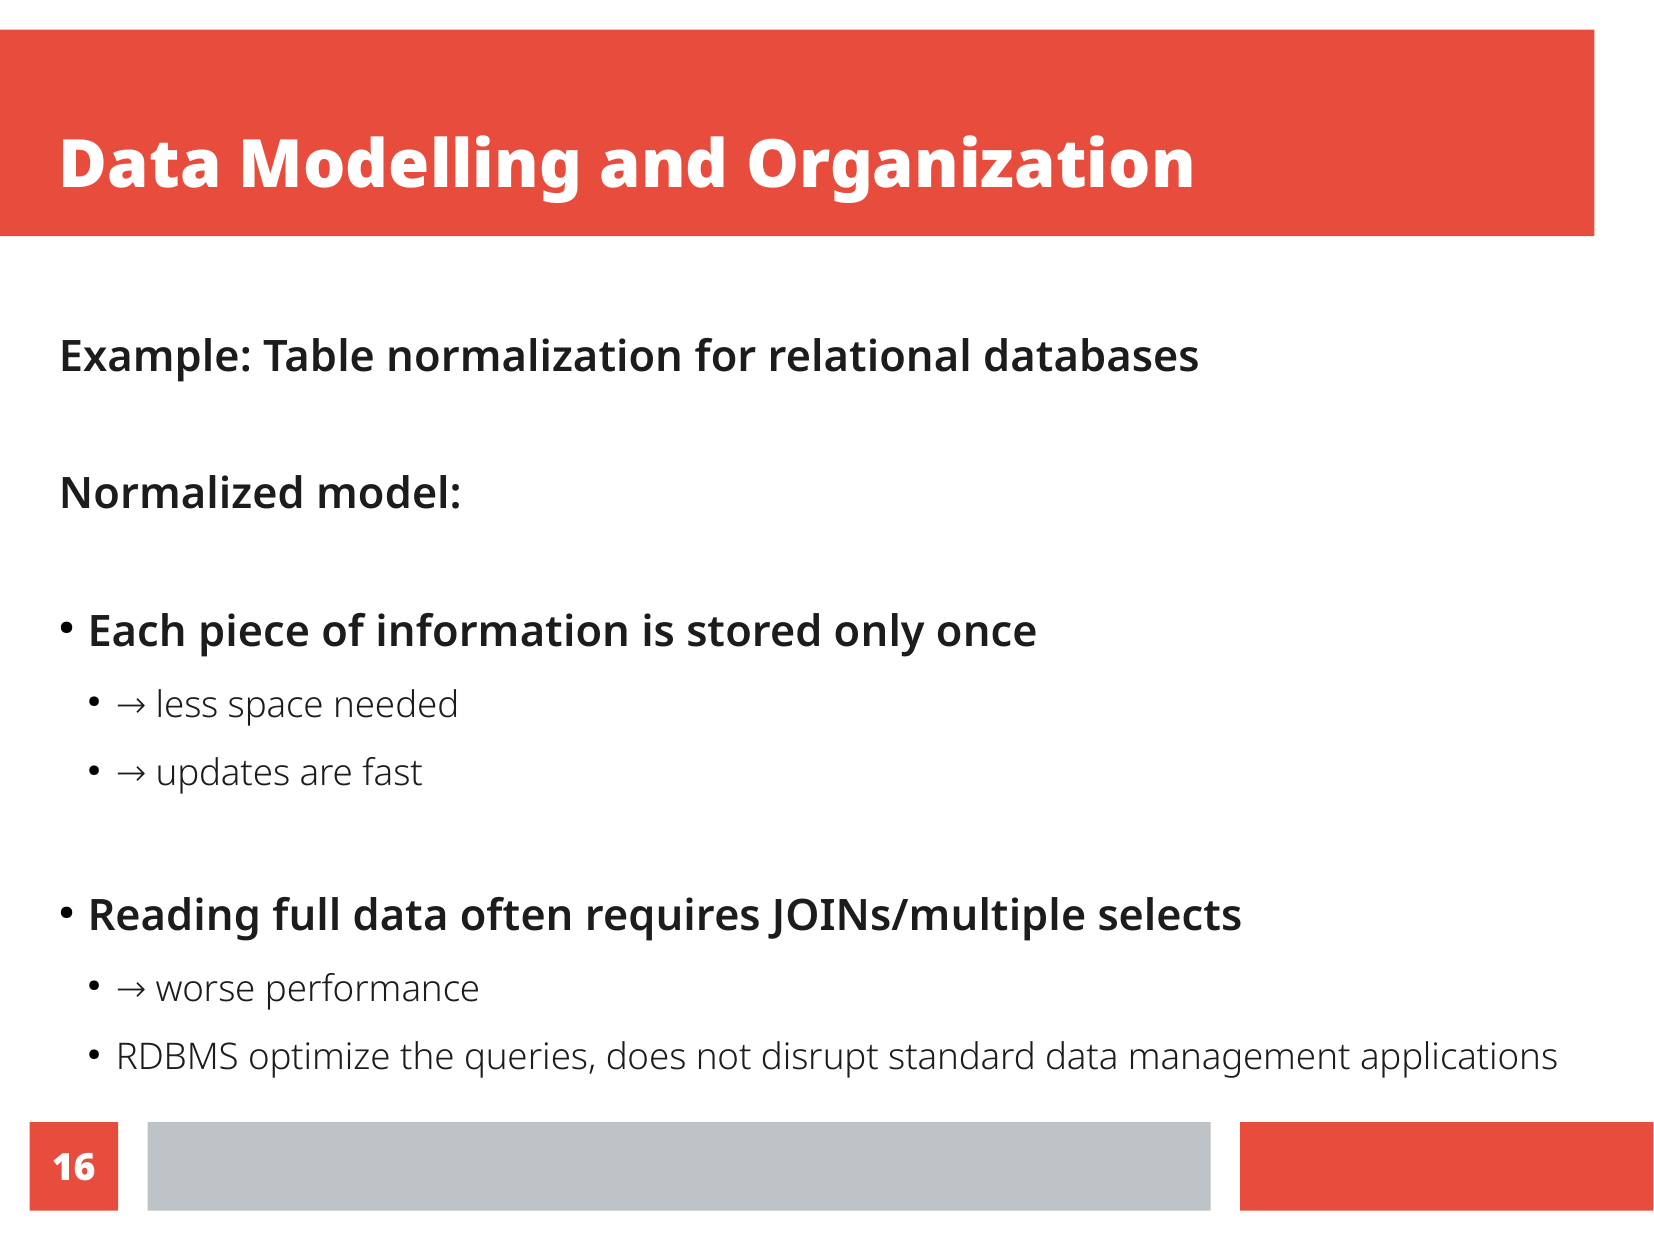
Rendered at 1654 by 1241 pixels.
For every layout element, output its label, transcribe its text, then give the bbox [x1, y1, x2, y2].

list Example: Table normalization for relational databases Normalized model: Each piece of information is stored only once → less space needed → updates are fast Reading full data often requires JOINs/multiple selects → worse performance RDBMS optimize the queries, does not disrupt standard data management applications [59, 324, 1565, 1093]
title Data Modelling and Organization [59, 59, 1595, 207]
